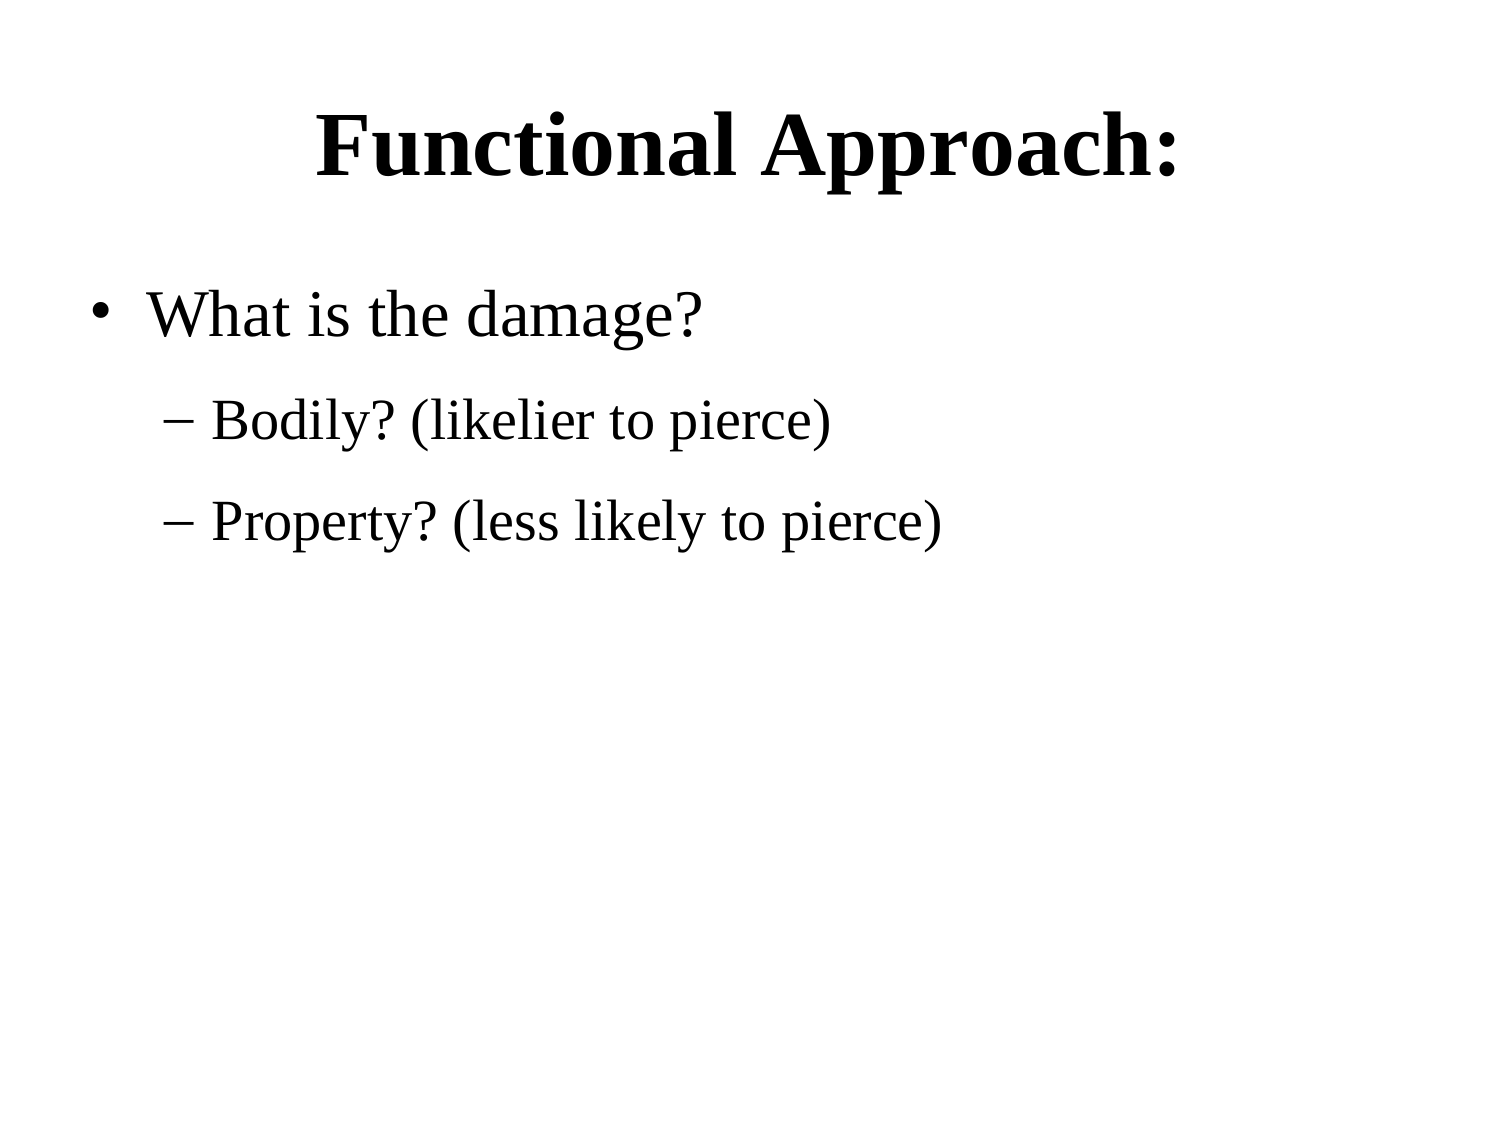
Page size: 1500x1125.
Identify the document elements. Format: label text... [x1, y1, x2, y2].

title Functional Approach: [75, 45, 1426, 233]
list What is the damage? Bodily? (likelier to pierce) Property? (less likely to pierce) [75, 262, 1426, 1005]
